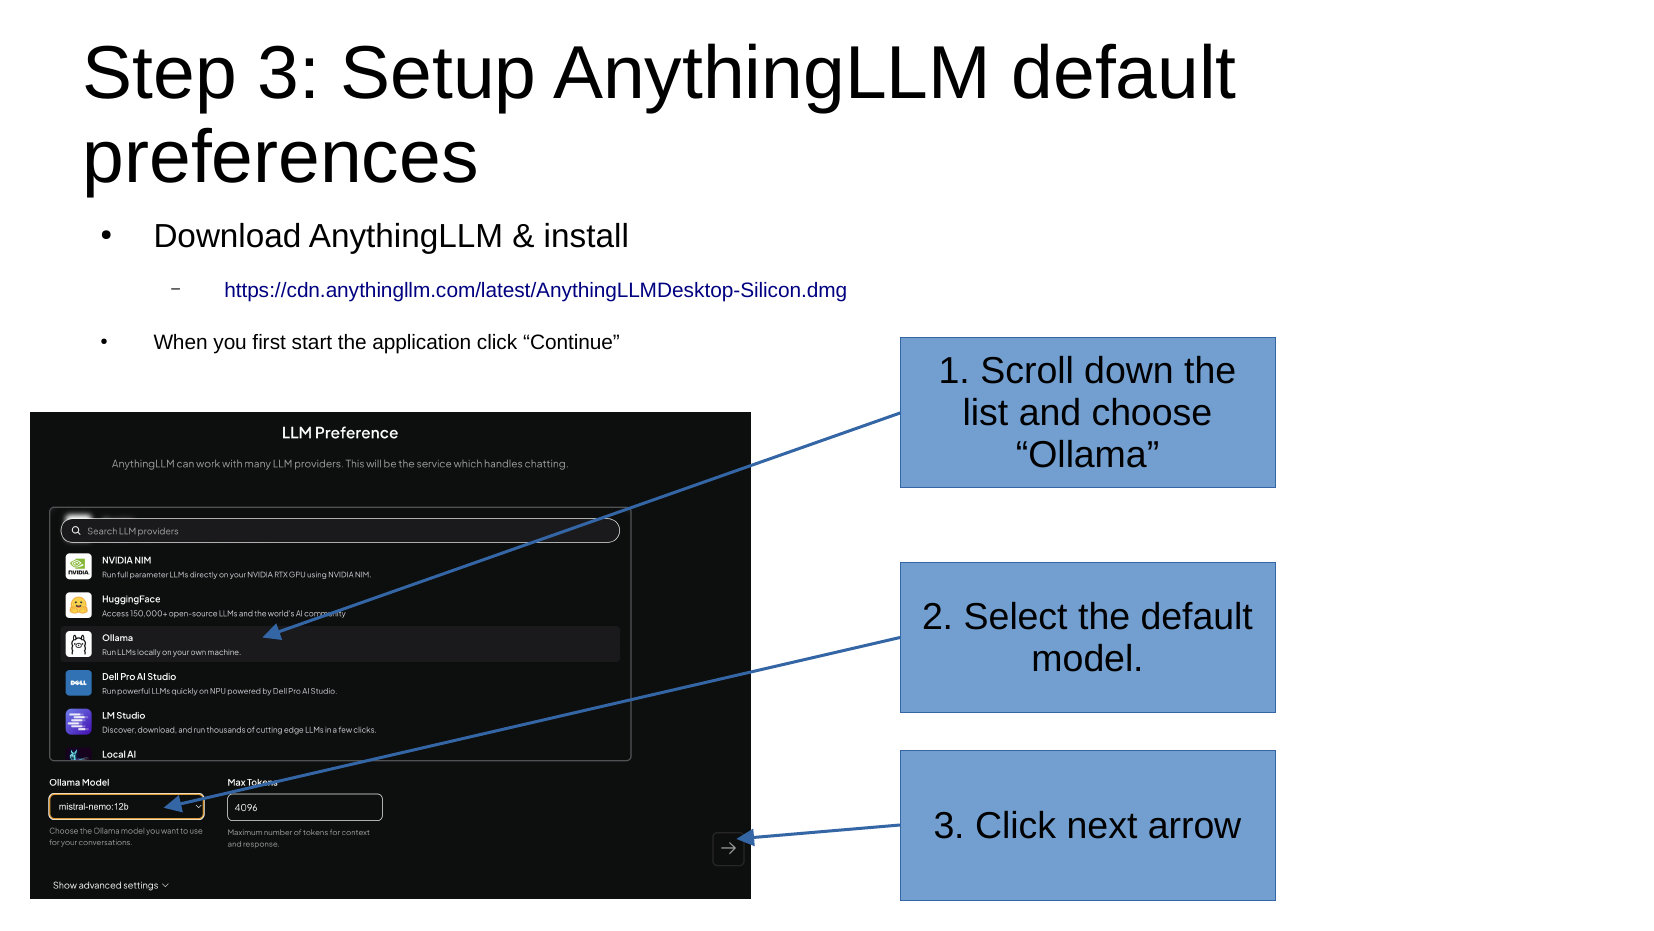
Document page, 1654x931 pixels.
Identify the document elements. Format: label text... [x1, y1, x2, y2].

list Download AnythingLLM & install https://cdn.anythingllm.com/latest/AnythingLLMDesktop-Silicon.dmg When you first start the application click “Continue” [82, 217, 1571, 376]
text_box 2. Select the default model. [900, 562, 1276, 713]
text_box 1. Scroll down the list and choose “Ollama” [900, 337, 1276, 488]
title Step 3: Setup AnythingLLM default preferences [82, 30, 1571, 199]
text_box 3. Click next arrow [900, 750, 1276, 901]
picture [30, 412, 751, 899]
